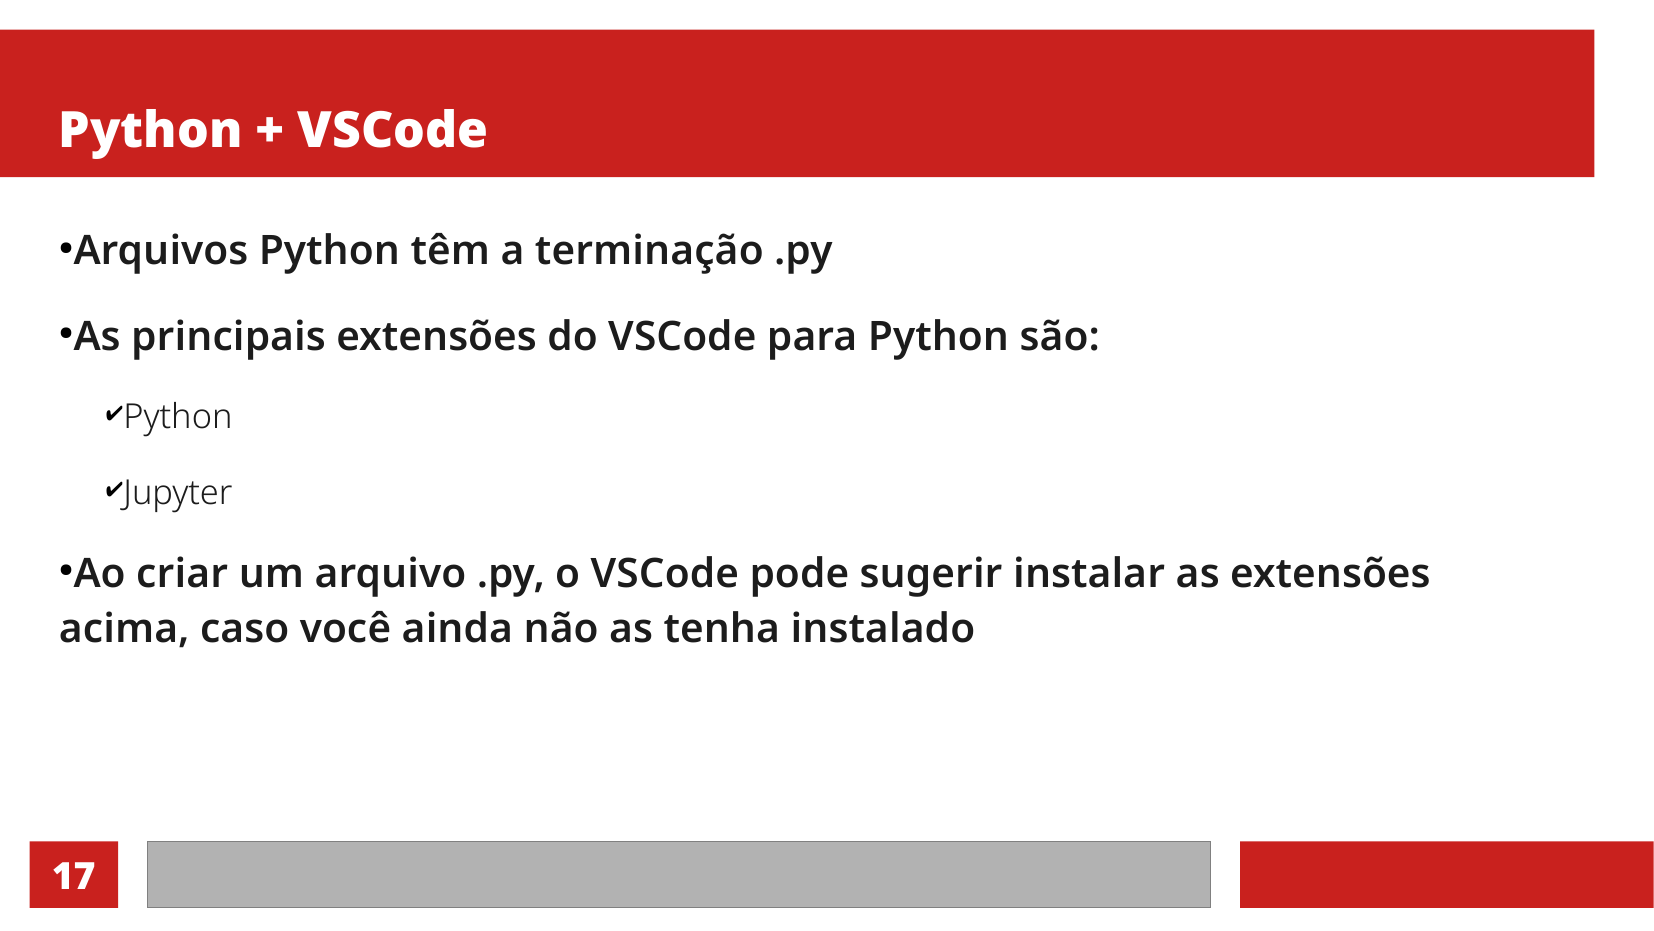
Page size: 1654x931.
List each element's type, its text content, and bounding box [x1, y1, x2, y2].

title Python + VSCode [59, 44, 1595, 163]
list Arquivos Python têm a terminação .py As principais extensões do VSCode para Python são: Python Jupyter Ao criar um arquivo .py, o VSCode pode sugerir instalar as extensões acima, caso você ainda não as tenha instalado [59, 221, 1565, 798]
